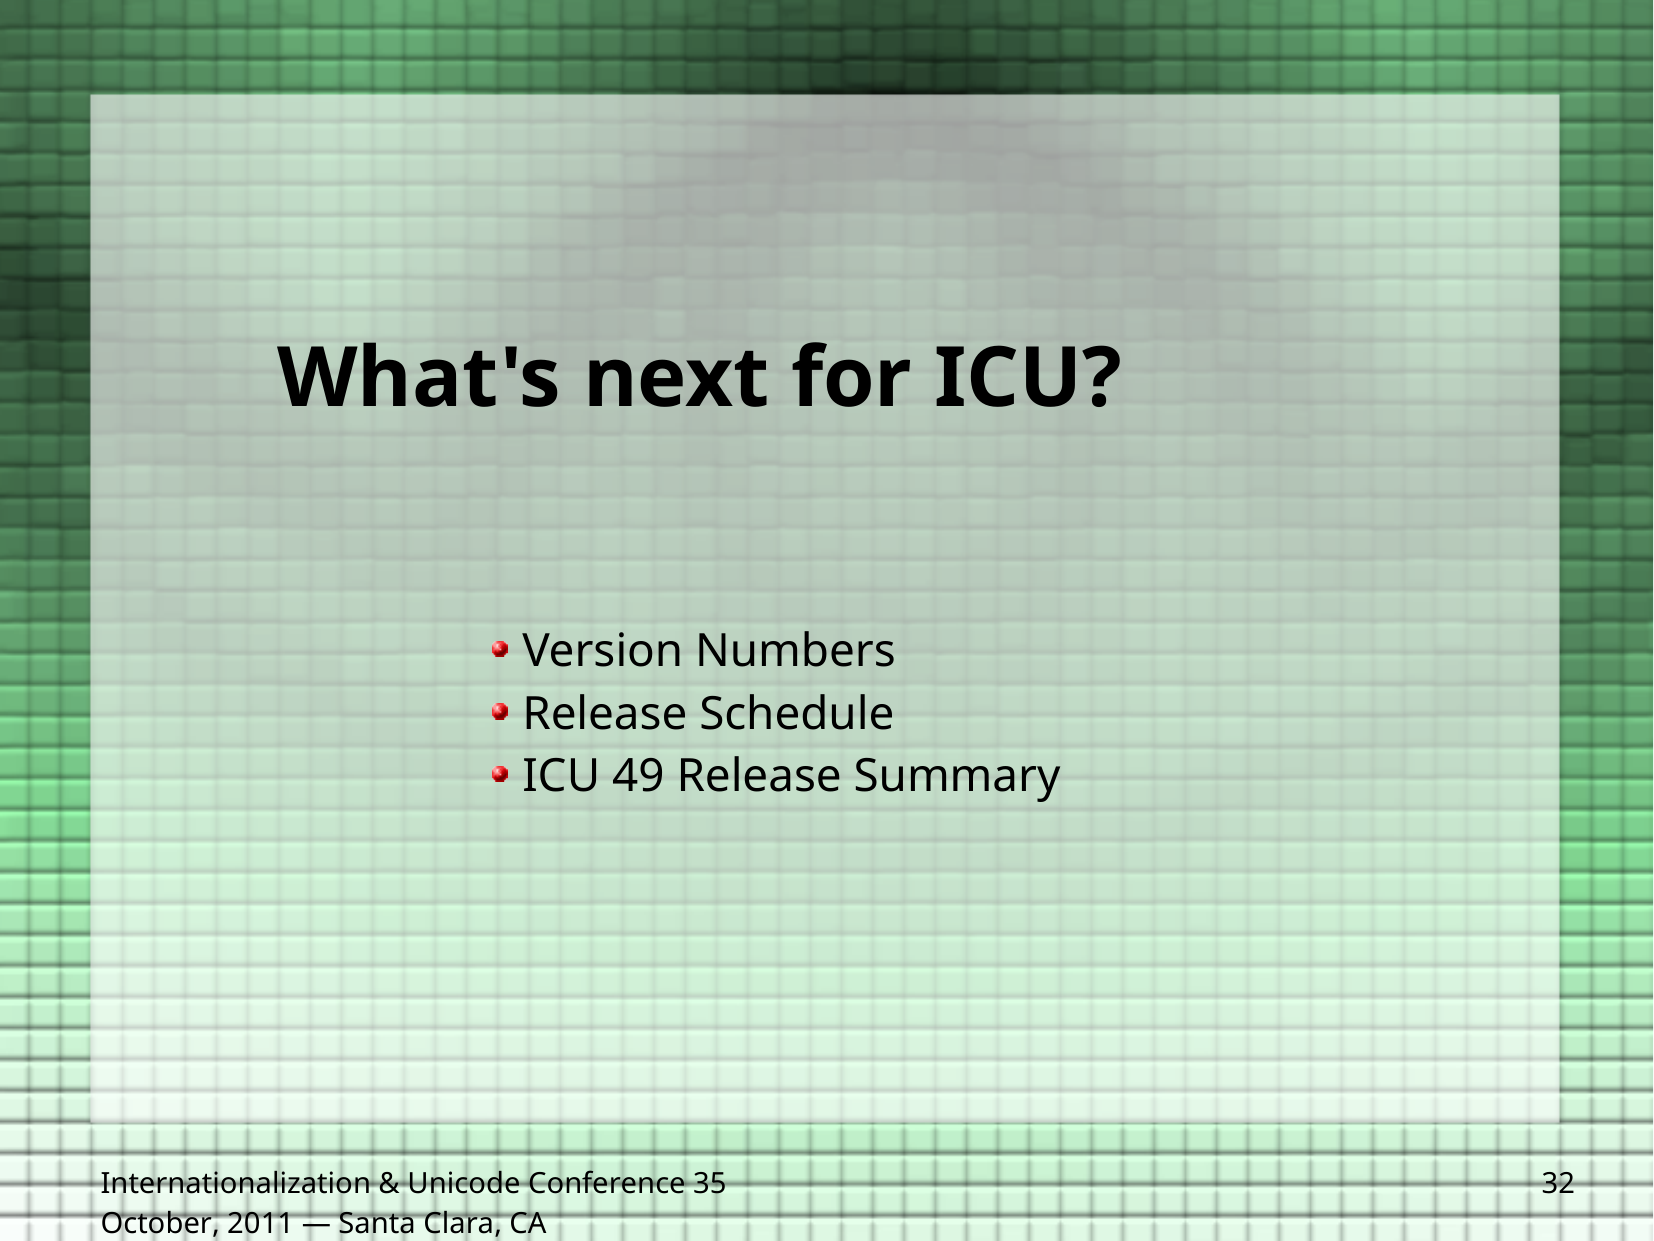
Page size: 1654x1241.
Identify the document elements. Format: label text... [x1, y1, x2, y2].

picture [0, 0, 1654, 1241]
text_box What's next for ICU? [262, 309, 1276, 451]
text_box Version Numbers Release Schedule ICU 49 Release Summary [477, 610, 1118, 785]
